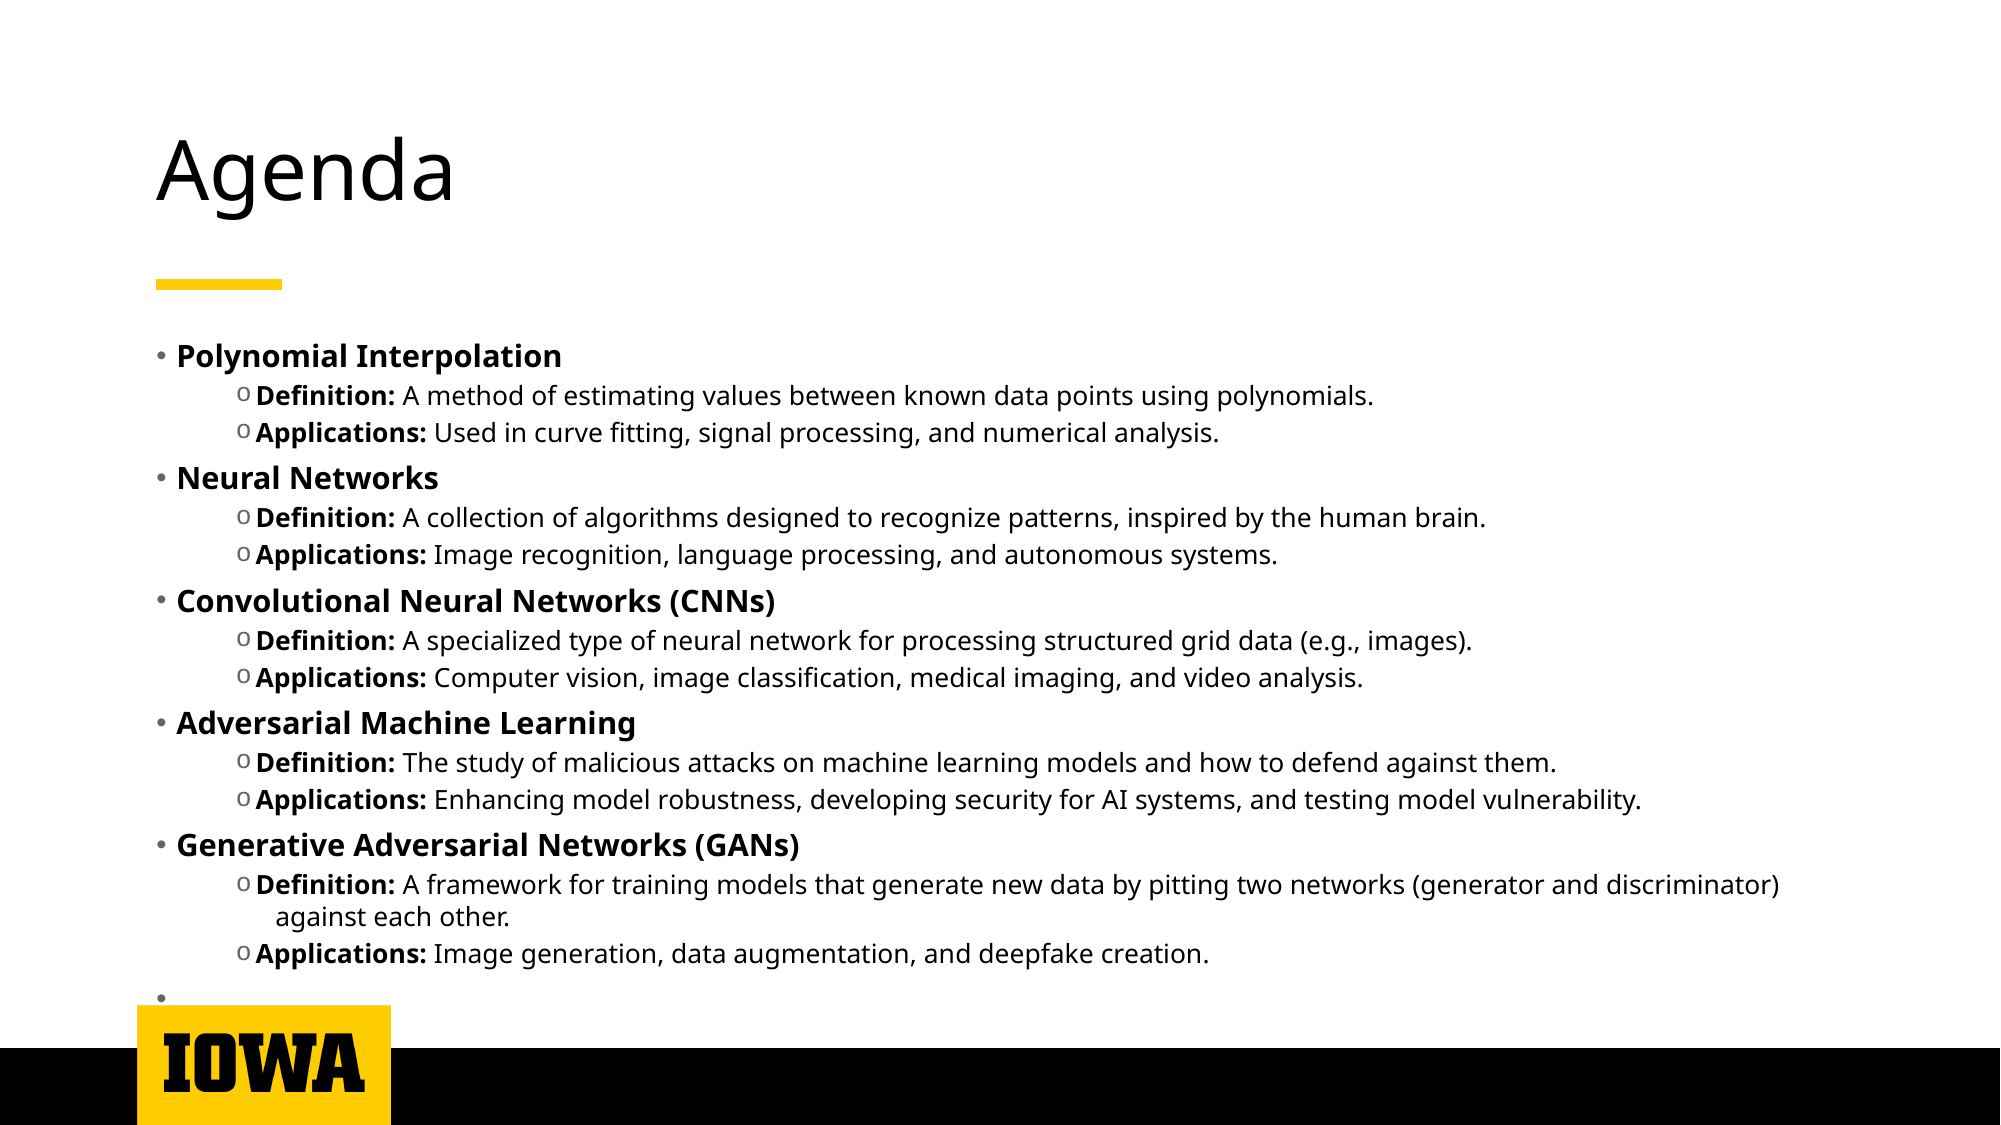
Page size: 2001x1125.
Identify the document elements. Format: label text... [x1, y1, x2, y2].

title Agenda [156, 63, 1844, 283]
list Polynomial Interpolation Definition: A method of estimating values between known data points using polynomials. Applications: Used in curve fitting, signal processing, and numerical analysis. Neural Networks Definition: A collection of algorithms designed to recognize patterns, inspired by the human brain. Applications: Image recognition, language processing, and autonomous systems. Convolutional Neural Networks (CNNs) Definition: A specialized type of neural network for processing structured grid data (e.g., images). Applications: Computer vision, image classification, medical imaging, and video analysis. Adversarial Machine Learning Definition: The study of malicious attacks on machine learning models and how to defend against them. Applications: Enhancing model robustness, developing security for AI systems, and testing model vulnerability. Generative Adversarial Networks (GANs) Definition: A framework for training models that generate new data by pitting two networks (generator and discriminator) against each other. Applications: Image generation, data augmentation, and deepfake creation. [156, 336, 1844, 976]
